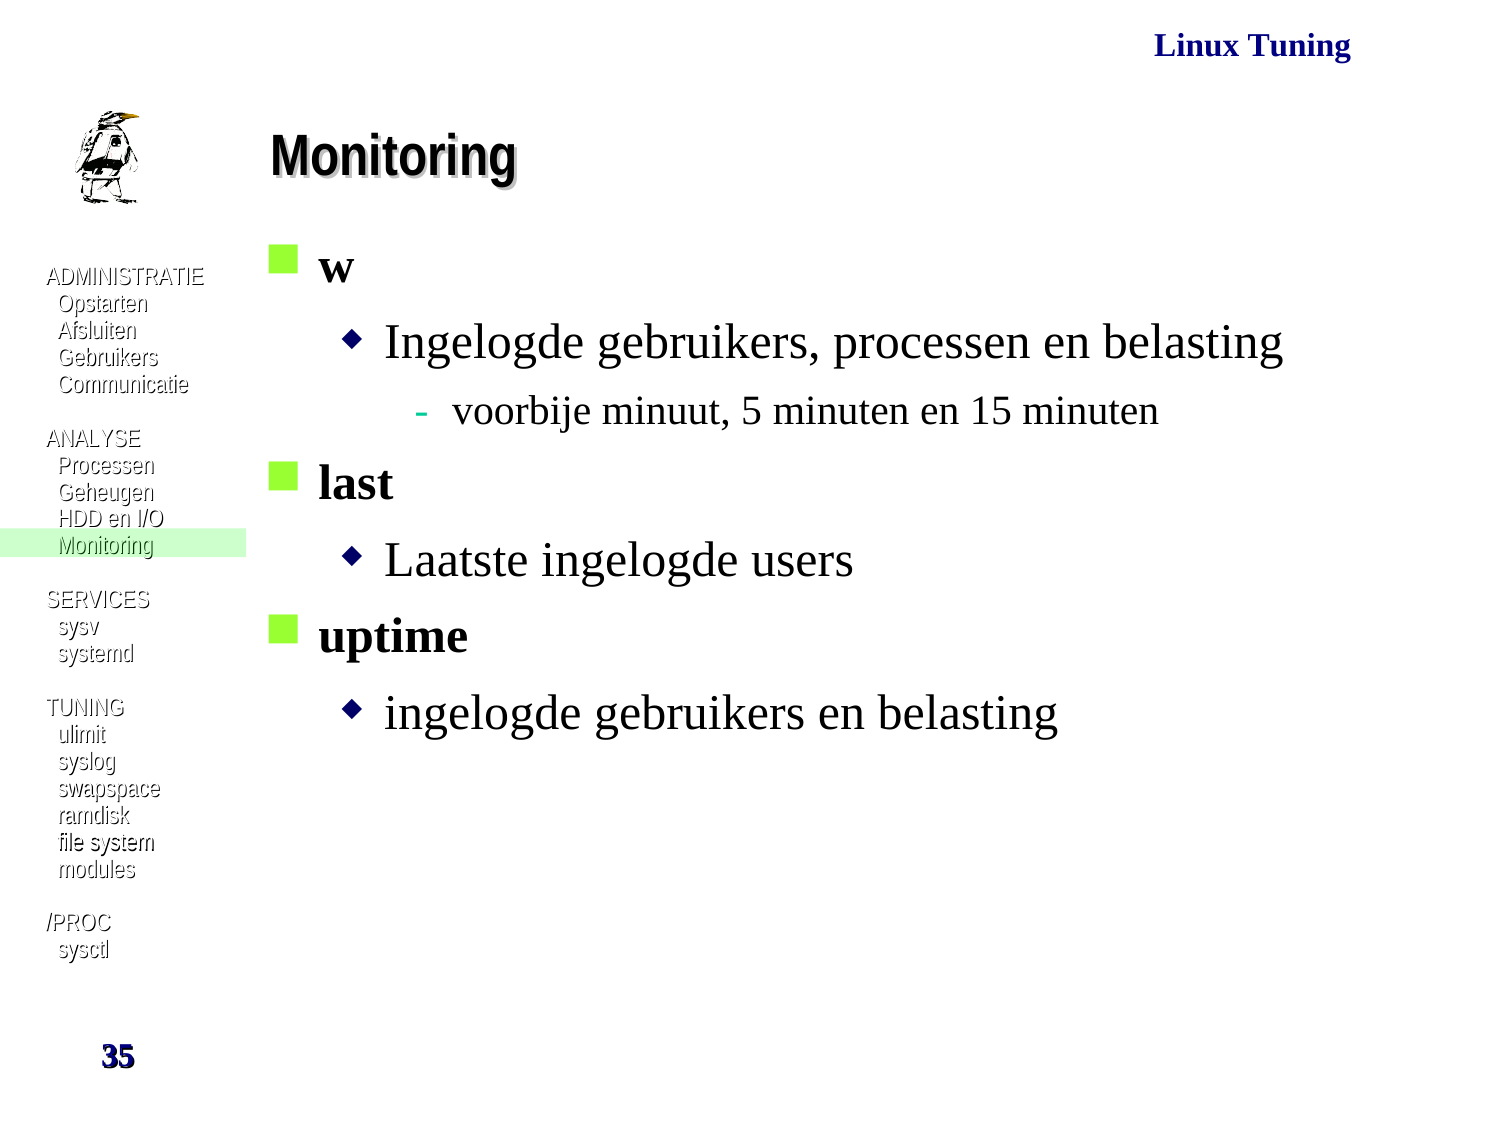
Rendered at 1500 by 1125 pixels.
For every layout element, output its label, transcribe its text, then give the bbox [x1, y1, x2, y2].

picture [57, 105, 143, 206]
text_box [0, 528, 247, 558]
title Monitoring [270, 41, 1500, 250]
list w Ingelogde gebruikers, processen en belasting voorbije minuut, 5 minuten en 15 minuten last Laatste ingelogde users uptime ingelogde gebruikers en belasting [264, 229, 1486, 882]
